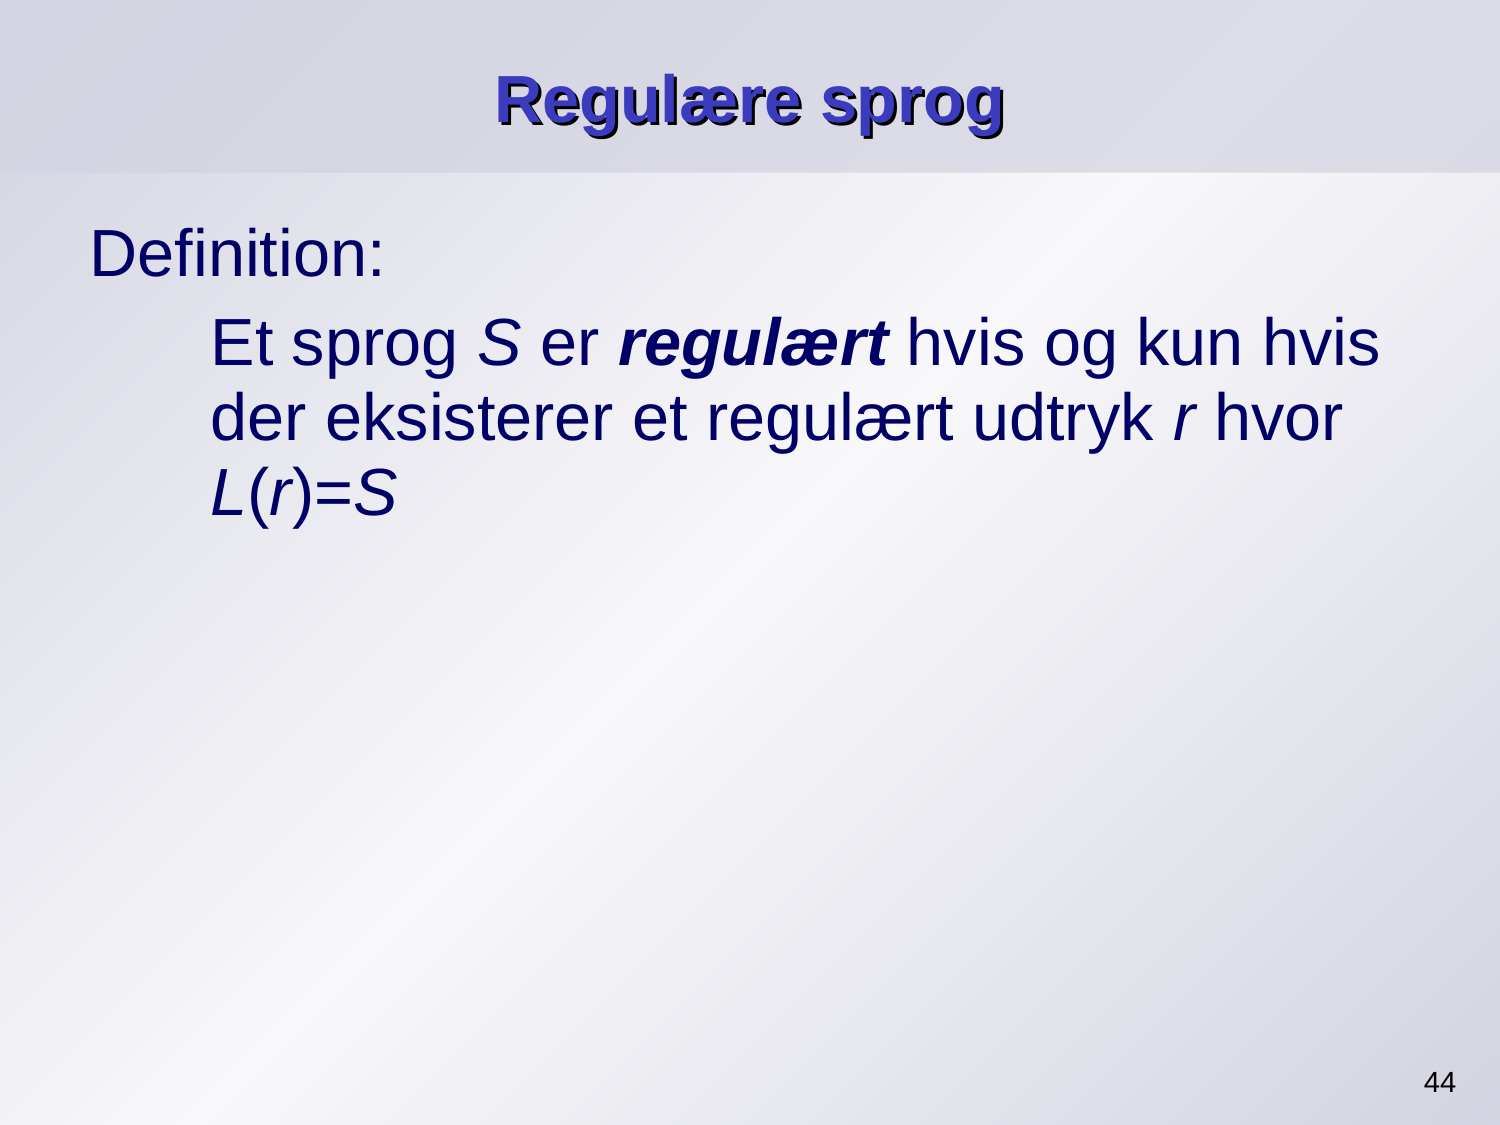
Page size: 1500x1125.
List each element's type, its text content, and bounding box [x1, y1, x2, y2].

title Regulære sprog [75, 24, 1426, 174]
list Definition: Et sprog S er regulært hvis og kun hvis der eksisterer et regulært udtryk r hvor L(r)=S [74, 208, 1459, 1048]
